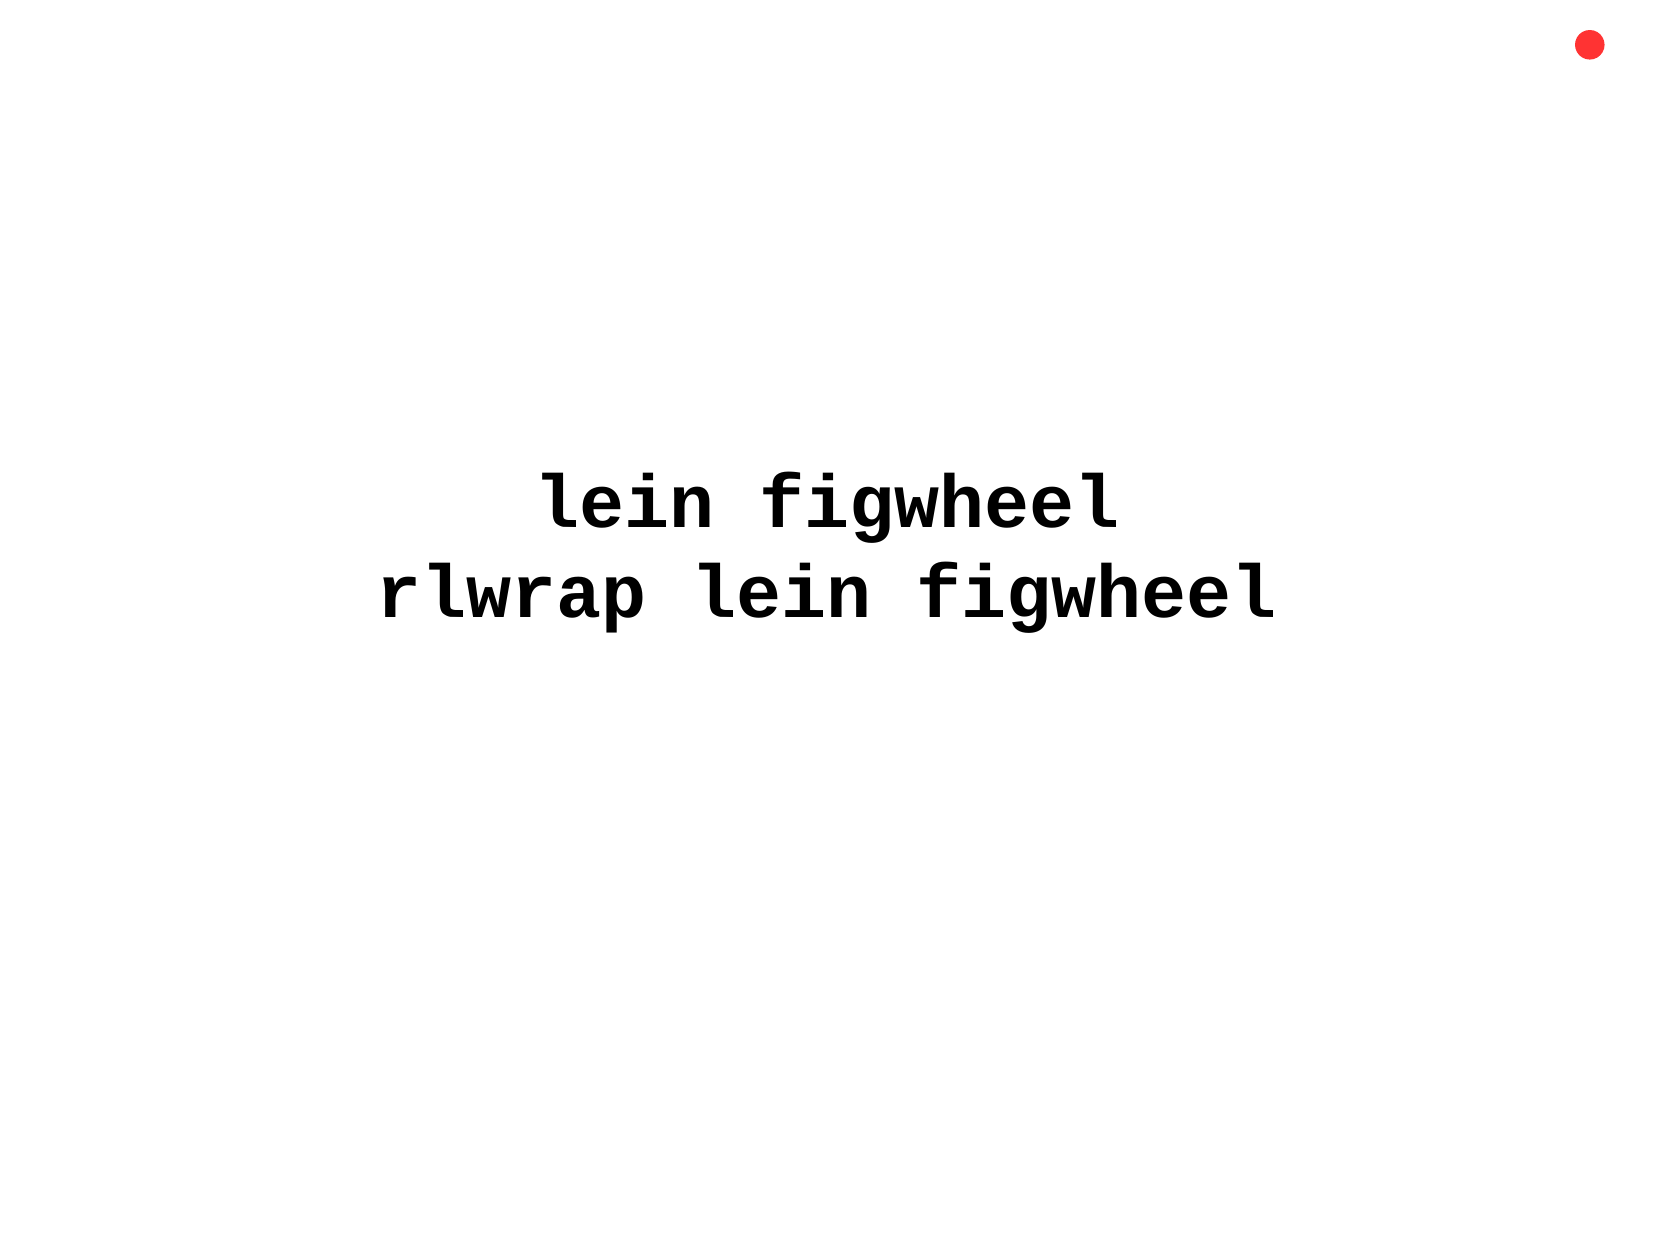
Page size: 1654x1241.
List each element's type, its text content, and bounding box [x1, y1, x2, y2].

text_box [1575, 30, 1605, 60]
text_box lein figwheel rlwrap lein figwheel [255, 444, 1398, 630]
